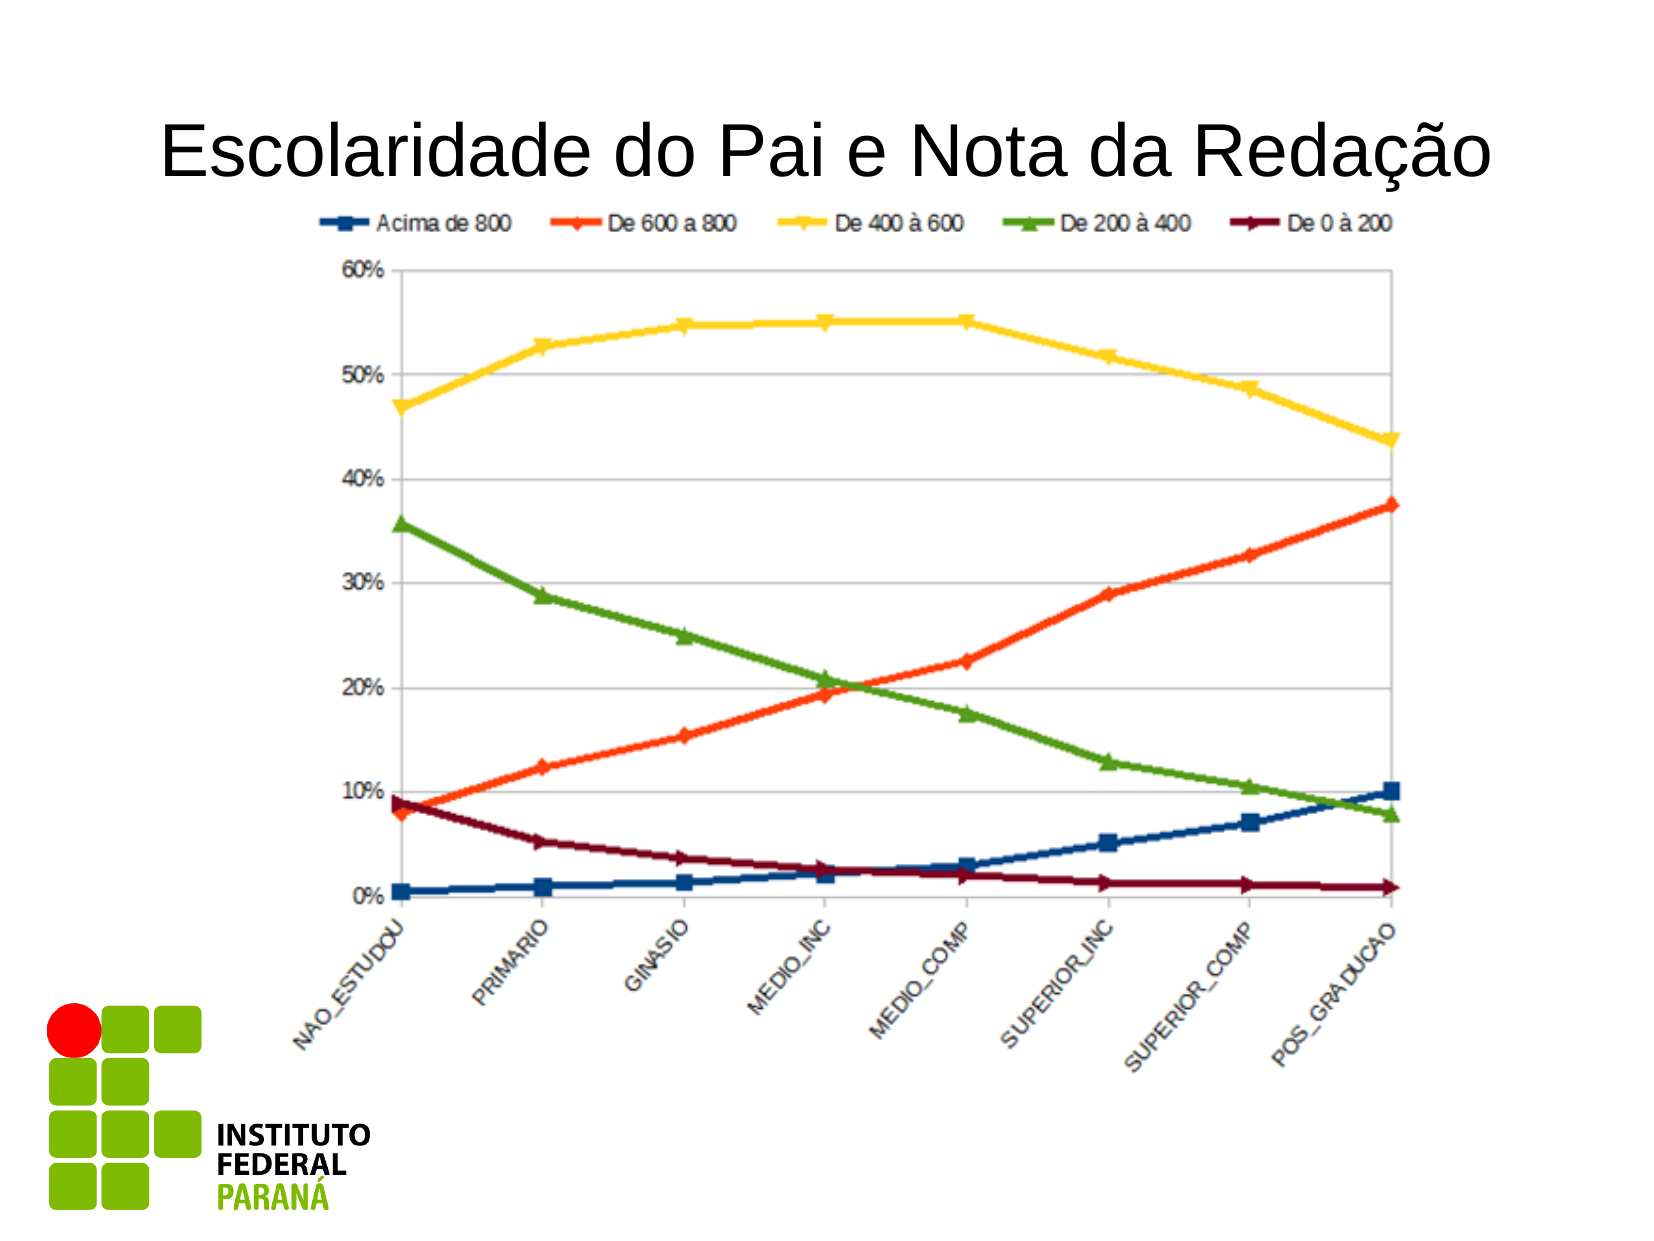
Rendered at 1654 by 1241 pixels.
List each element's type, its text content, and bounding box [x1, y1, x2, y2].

title Escolaridade do Pai e Nota da Redação [82, 47, 1571, 255]
picture [47, 200, 1430, 1211]
